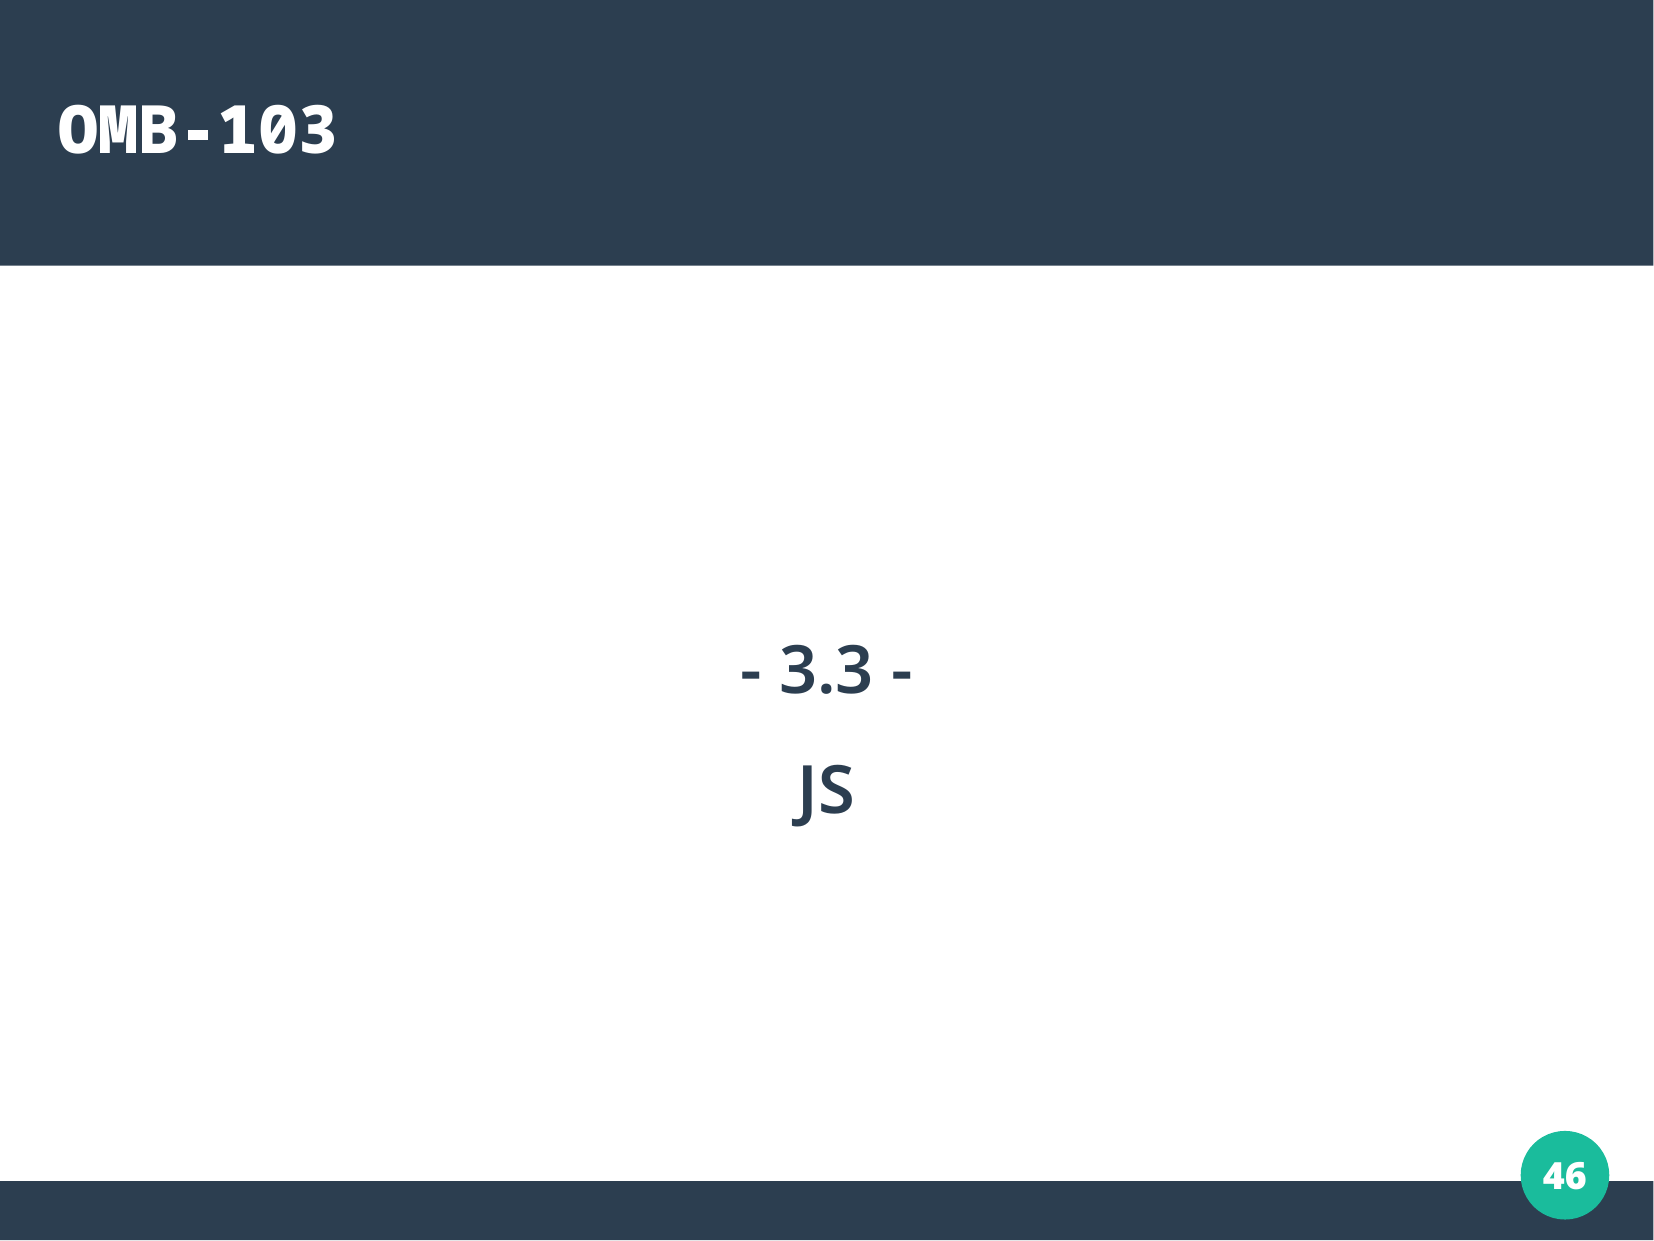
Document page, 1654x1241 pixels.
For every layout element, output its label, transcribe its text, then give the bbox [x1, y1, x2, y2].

list - 3.3 - JS [0, 270, 1654, 1186]
title OMB-103 [59, 49, 1595, 207]
